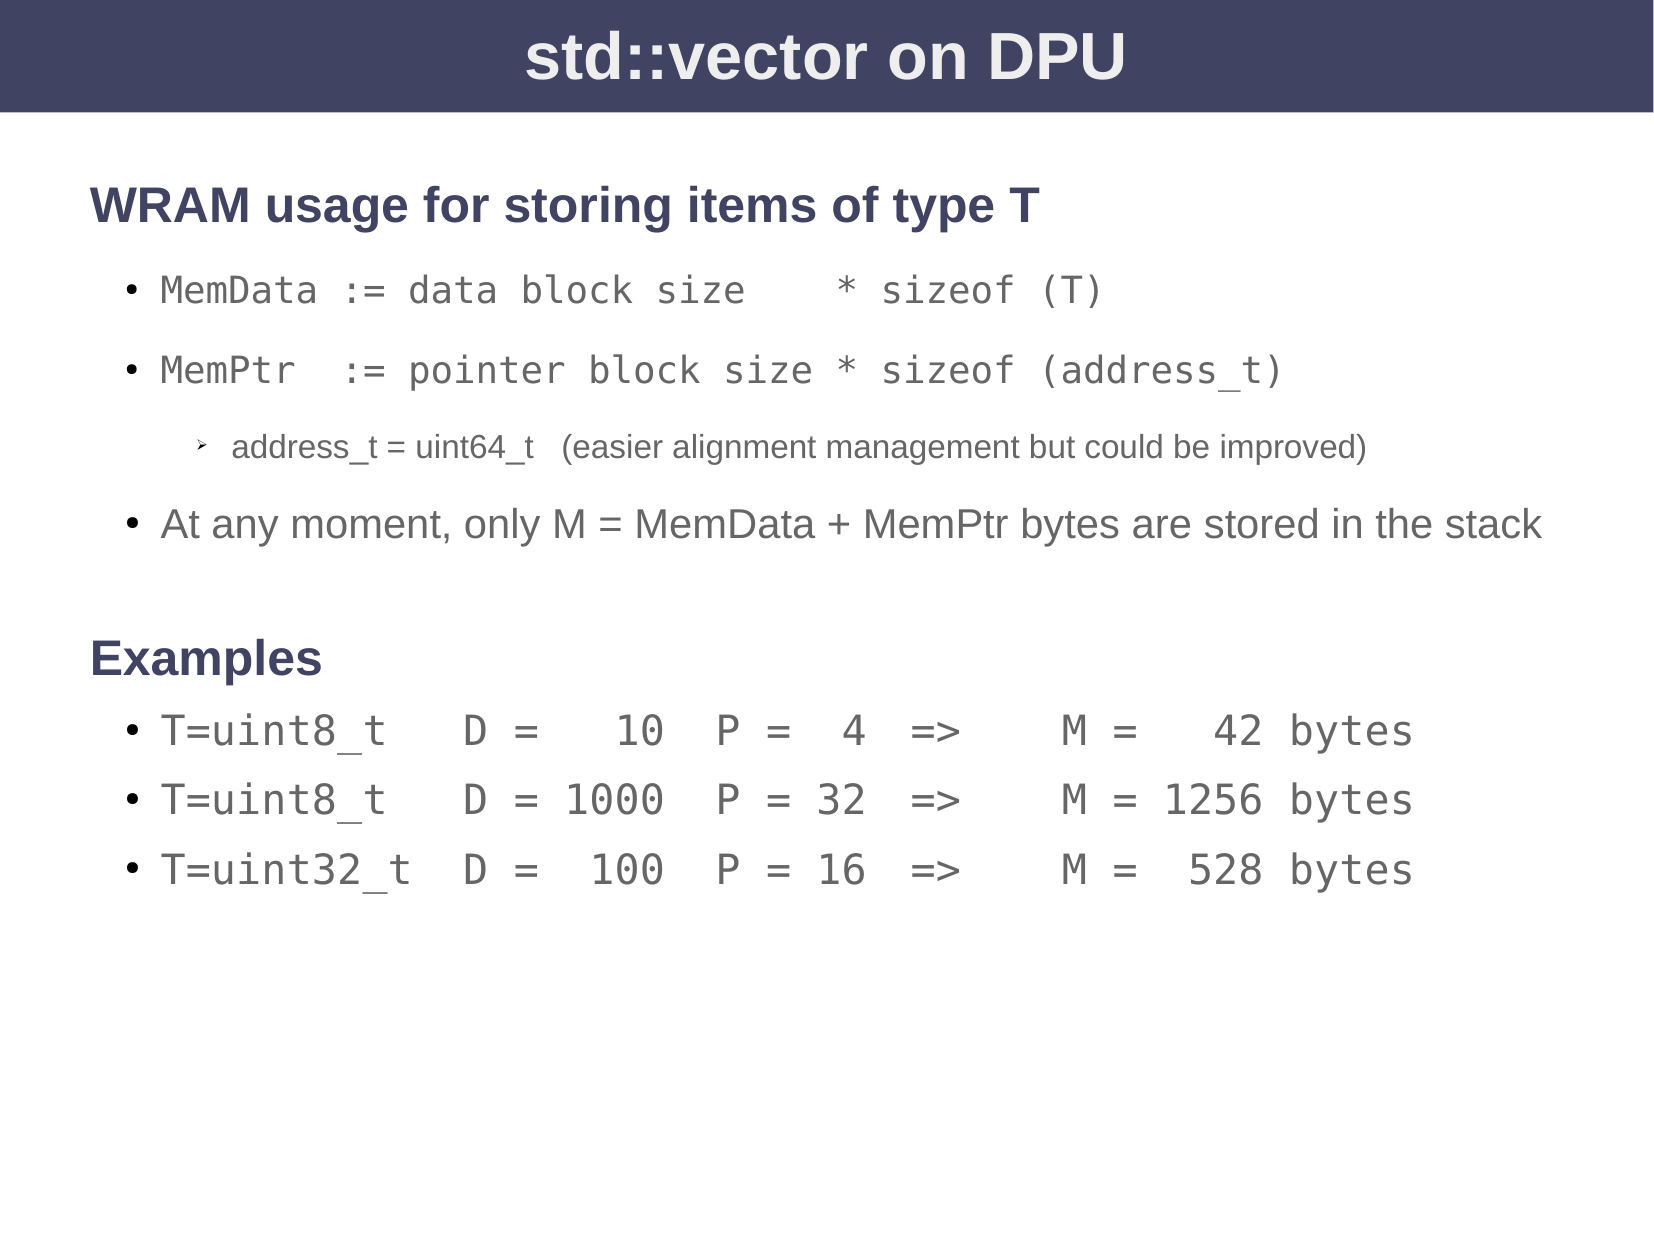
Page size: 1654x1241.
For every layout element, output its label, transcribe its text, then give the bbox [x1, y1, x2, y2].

text_box std::vector on DPU [0, 0, 1654, 113]
text_box WRAM usage for storing items of type T MemData := data block size * sizeof (T) MemPtr := pointer block size * sizeof (address_t) address_t = uint64_t (easier alignment management but could be improved) At any moment, only M = MemData + MemPtr bytes are stored in the stack Examples T=uint8_t D = 10 P = 4 => M = 42 bytes T=uint8_t D = 1000 P = 32 => M = 1256 bytes T=uint32_t D = 100 P = 16 => M = 528 bytes [75, 170, 1576, 902]
